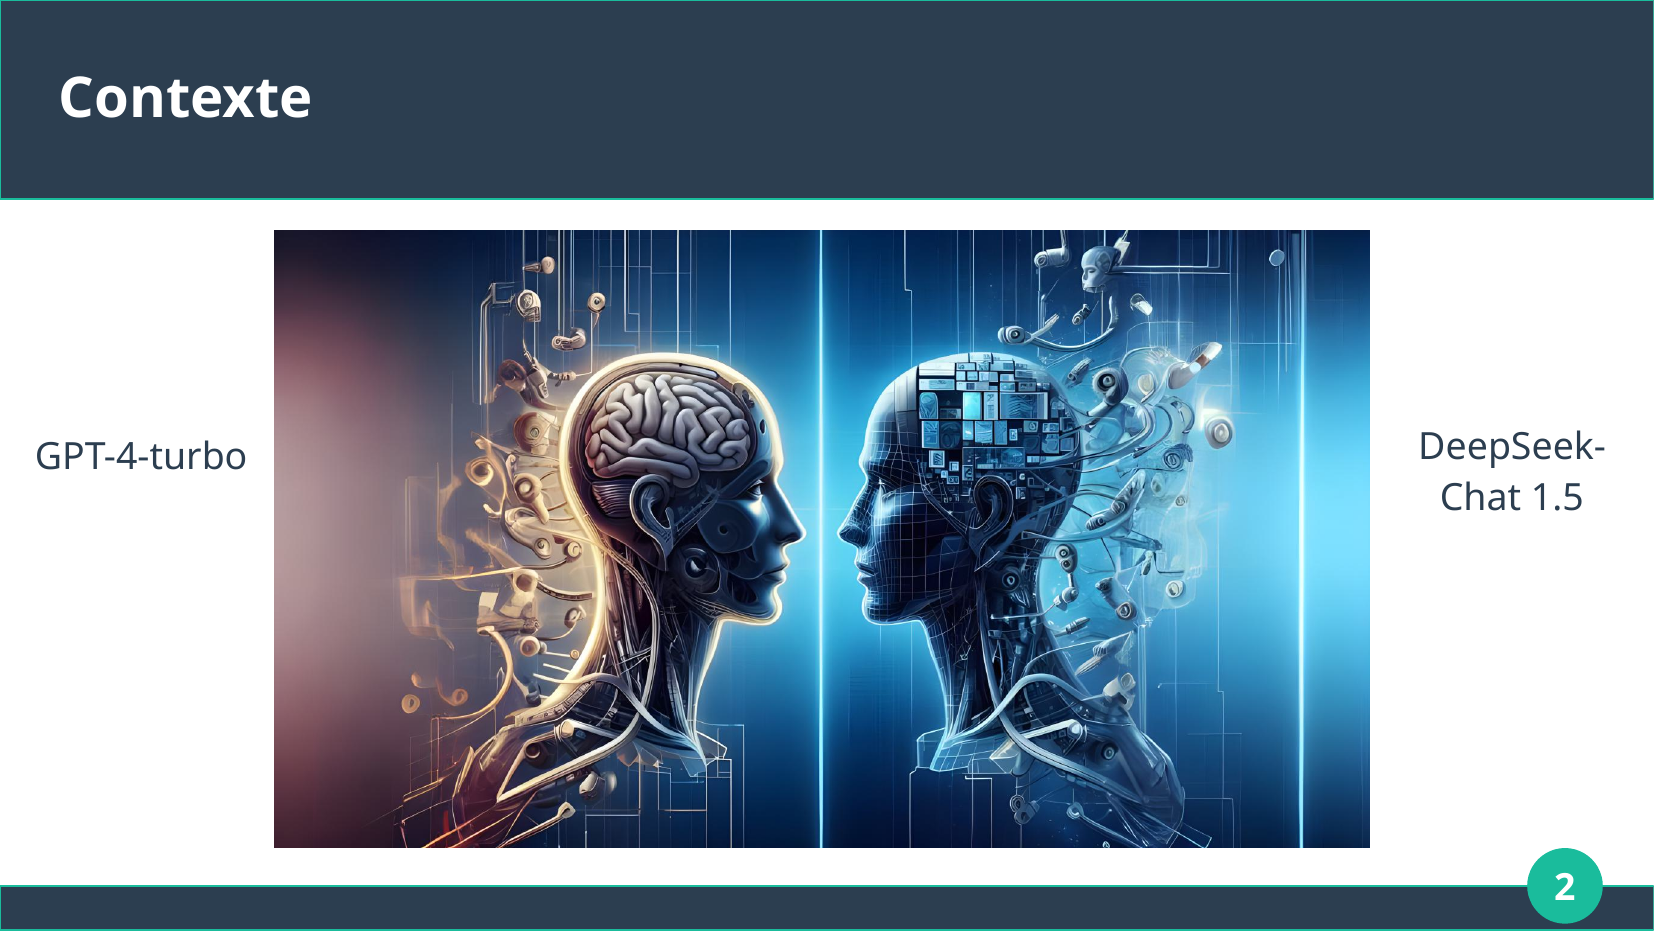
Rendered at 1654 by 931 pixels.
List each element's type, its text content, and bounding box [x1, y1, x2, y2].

title Contexte [59, 37, 1595, 156]
text_box GPT-4-turbo [19, 421, 263, 488]
picture [274, 230, 1370, 848]
text_box DeepSeek-Chat 1.5 [1387, 437, 1637, 504]
